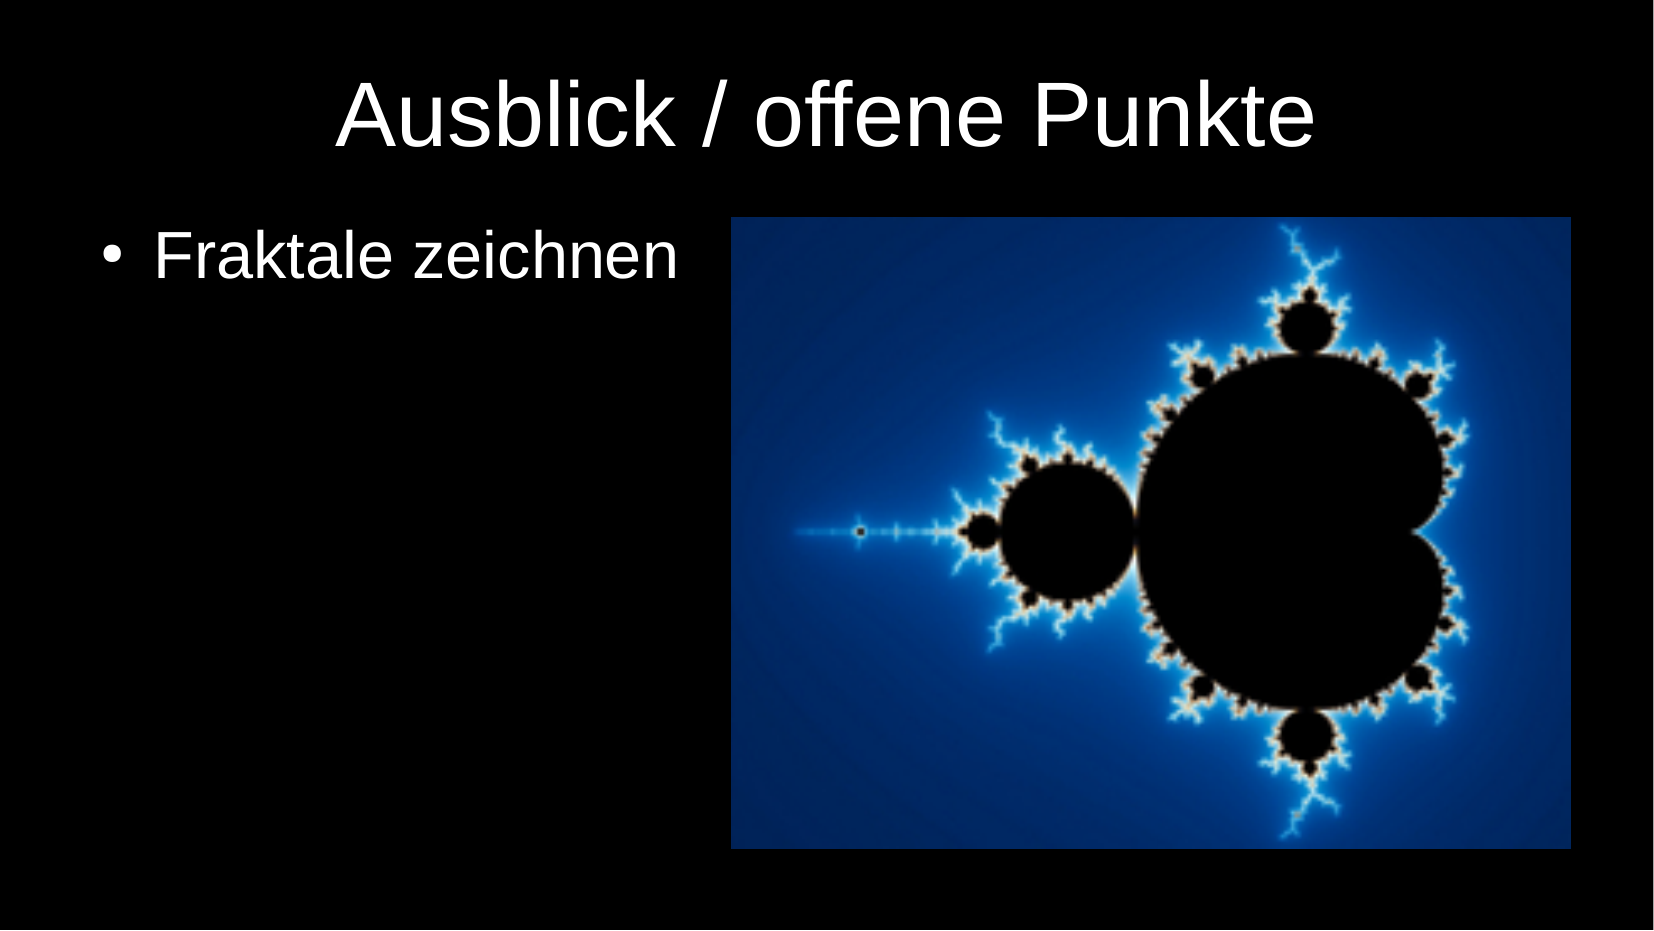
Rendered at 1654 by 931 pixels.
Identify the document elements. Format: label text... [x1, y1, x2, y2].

title Ausblick / offene Punkte [82, 37, 1571, 193]
picture [731, 217, 1571, 849]
list Fraktale zeichnen [82, 217, 731, 758]
